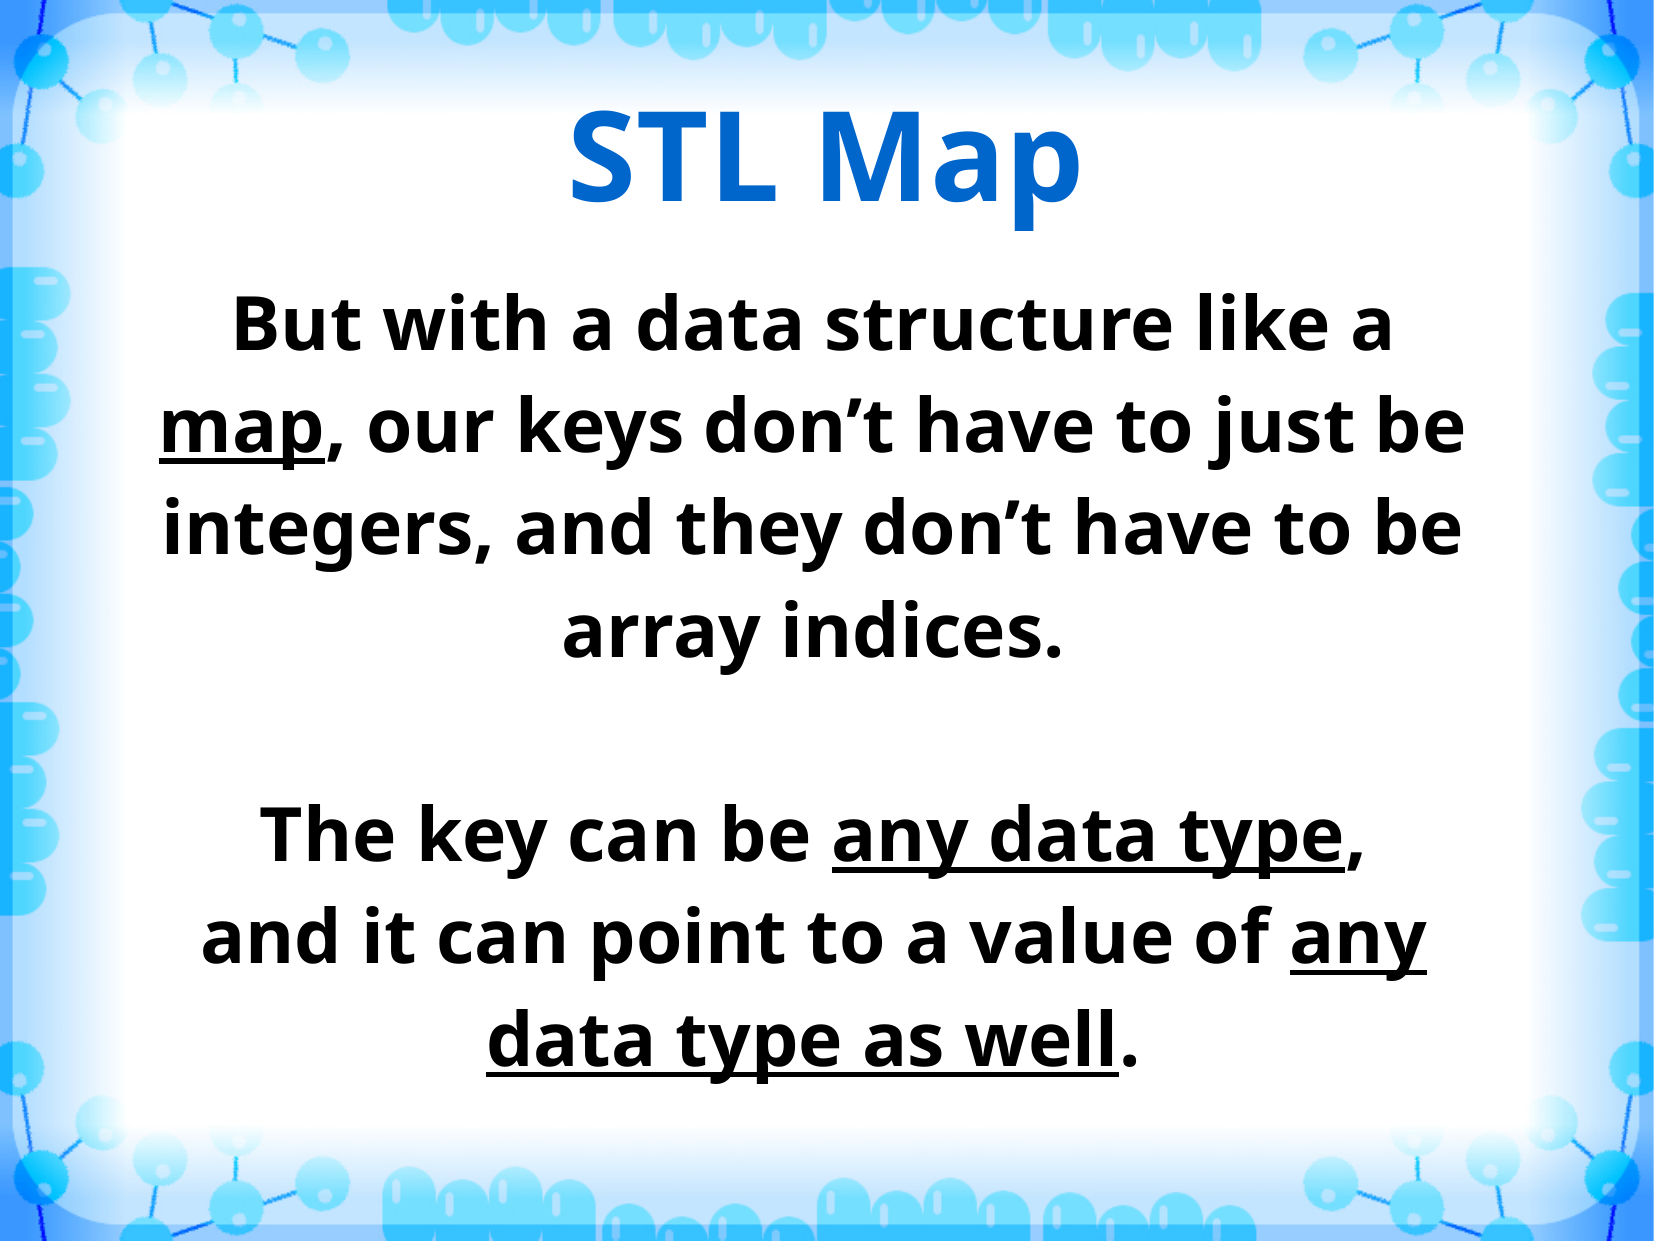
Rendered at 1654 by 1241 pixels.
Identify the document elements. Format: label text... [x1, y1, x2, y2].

title STL Map [82, 49, 1571, 257]
picture [0, 0, 1654, 1241]
text_box But with a data structure like a map, our keys don’t have to just be integers, and they don’t have to be array indices. The key can be any data type, and it can point to a value of any data type as well. [135, 270, 1492, 945]
